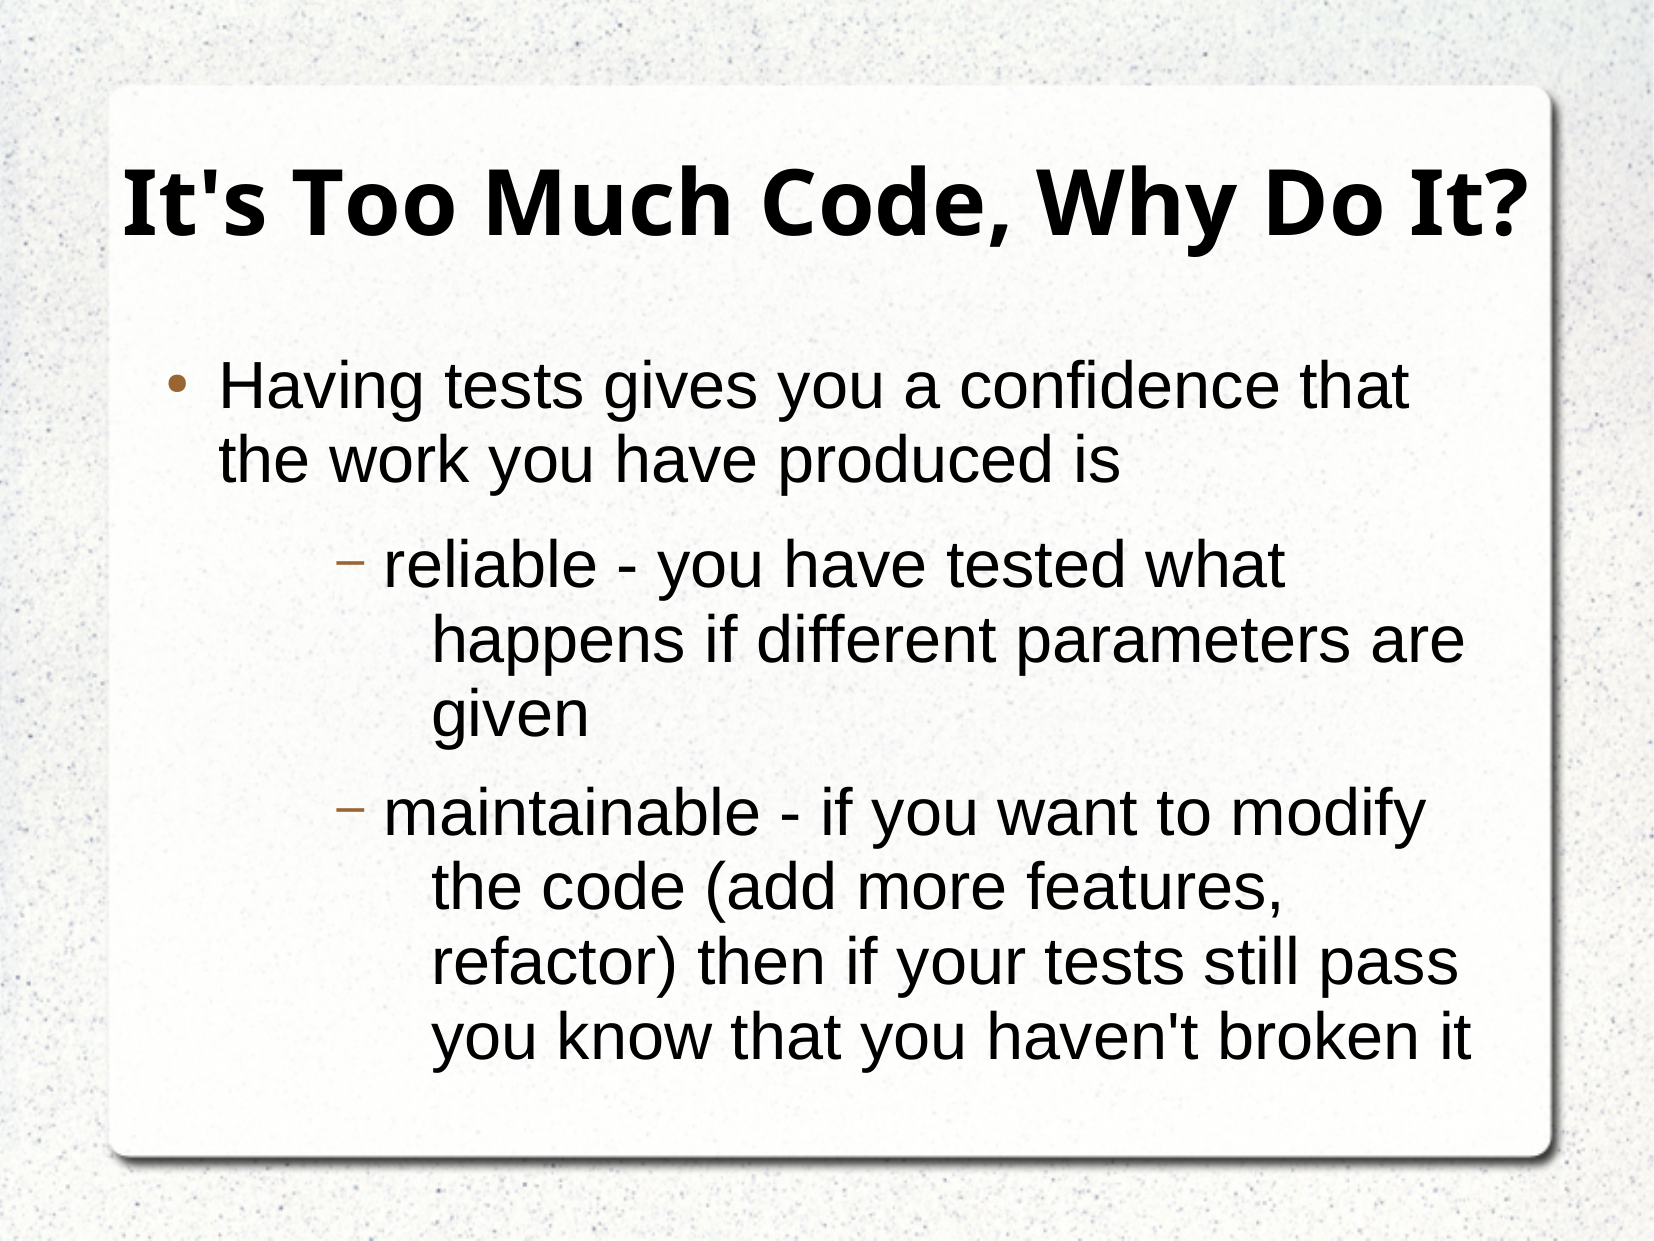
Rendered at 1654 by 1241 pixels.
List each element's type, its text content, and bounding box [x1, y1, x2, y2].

list Having tests gives you a confidence that the work you have produced is reliable - you have tested what happens if different parameters are given maintainable - if you want to modify the code (add more features, refactor) then if your tests still pass you know that you haven't broken it [147, 347, 1506, 1072]
picture [0, 0, 1654, 1241]
title It's Too Much Code, Why Do It? [118, 96, 1536, 304]
